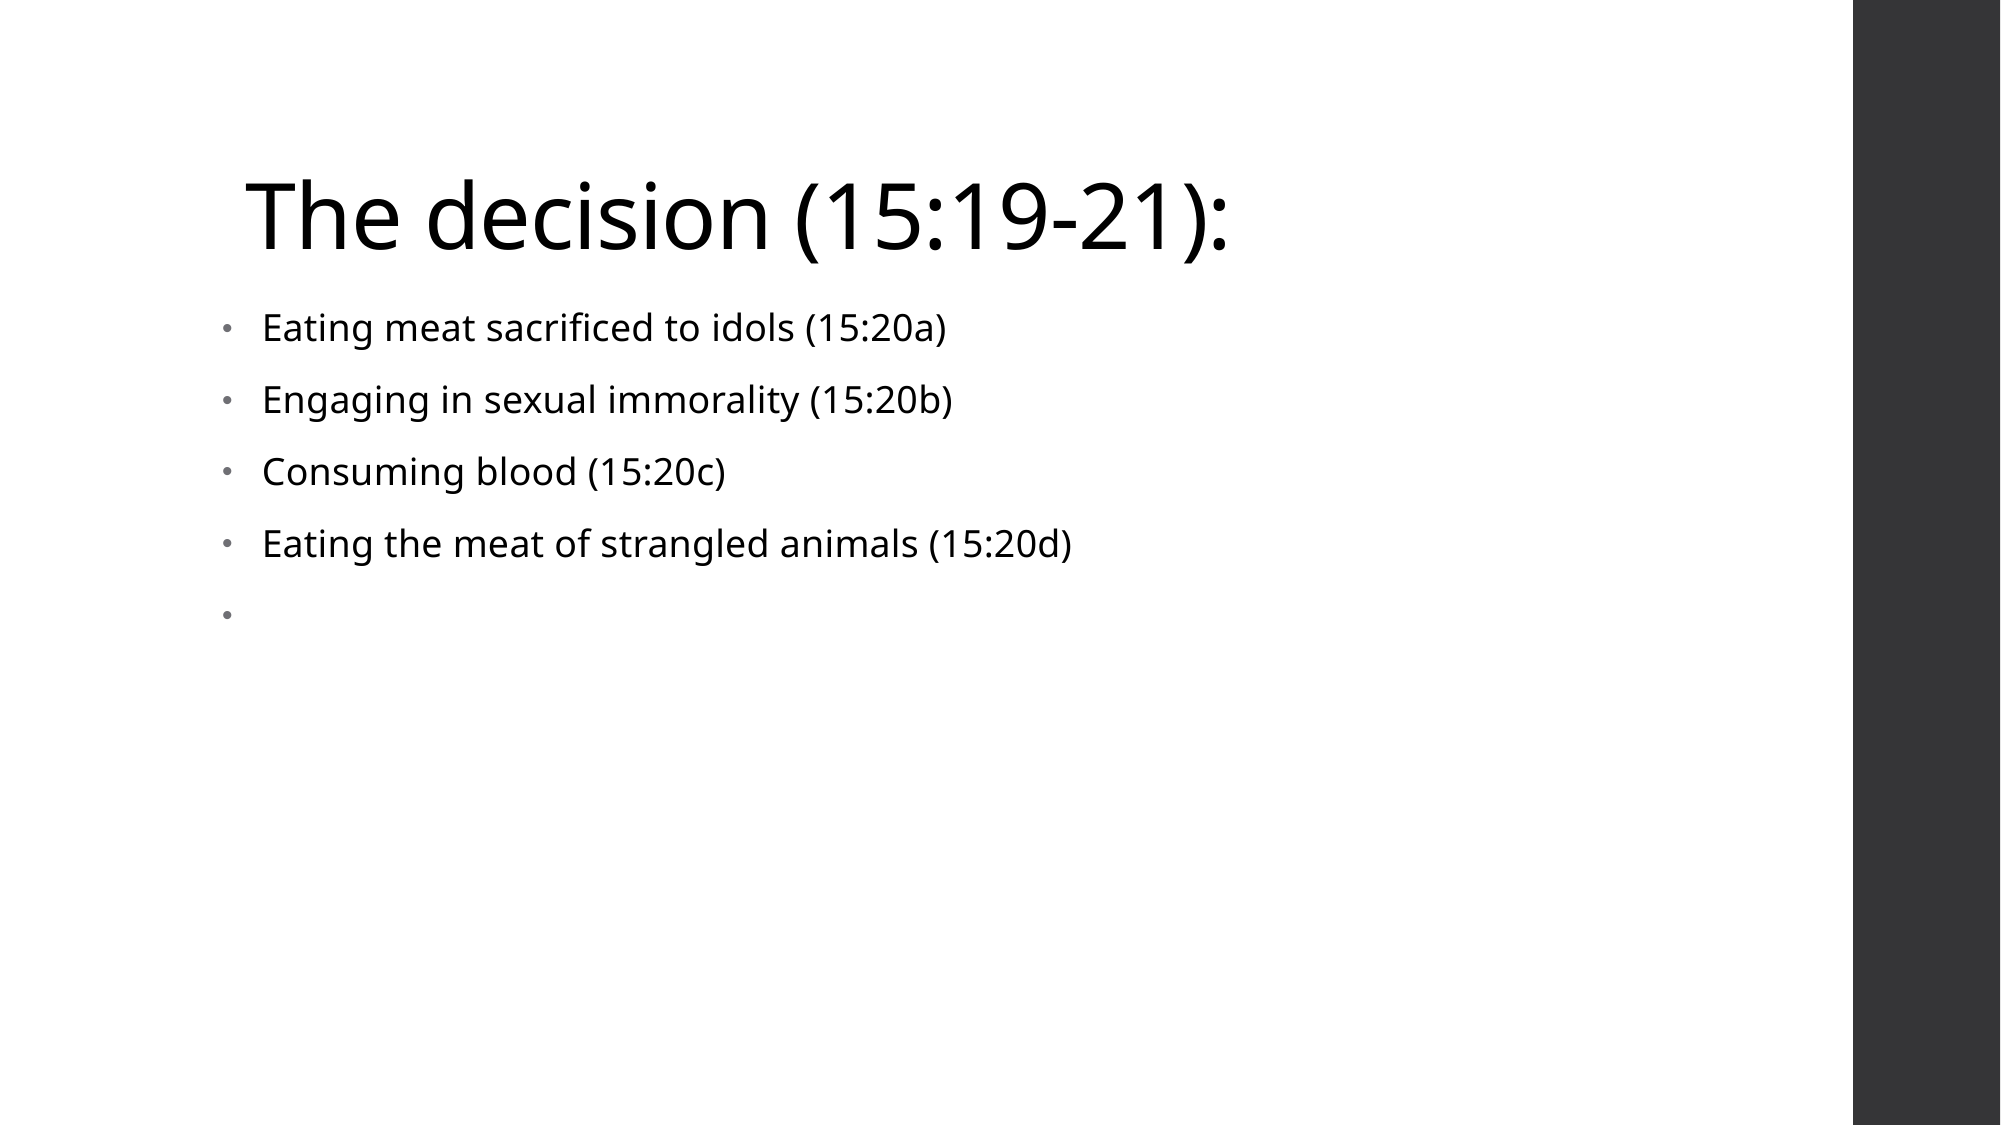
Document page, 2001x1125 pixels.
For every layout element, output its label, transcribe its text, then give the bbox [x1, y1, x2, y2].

title The decision (15:19-21): [206, 60, 1797, 278]
list Eating meat sacrificed to idols (15:20a) Engaging in sexual immorality (15:20b) Consuming blood (15:20c) Eating the meat of strangled animals (15:20d) [206, 299, 1617, 1014]
